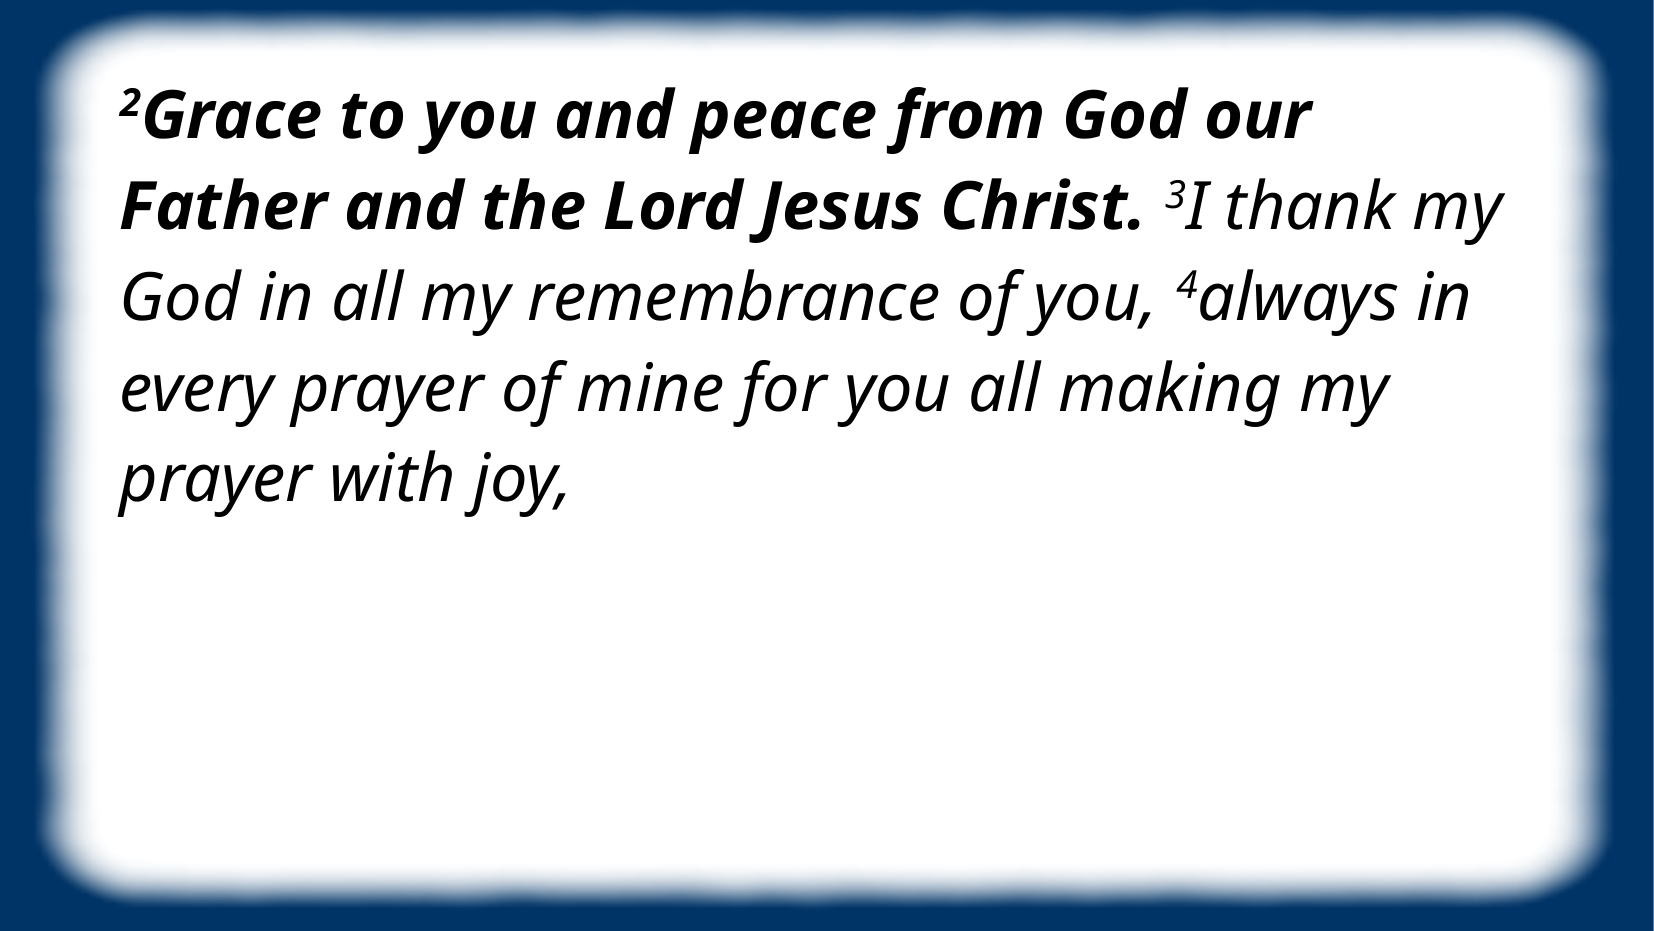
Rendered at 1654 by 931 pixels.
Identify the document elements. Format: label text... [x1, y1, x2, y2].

text_box 2Grace to you and peace from God our Father and the Lord Jesus Christ. 3I thank my God in all my remembrance of you, 4always in every prayer of mine for you all making my prayer with joy, [105, 60, 1546, 519]
picture [0, 0, 1654, 931]
